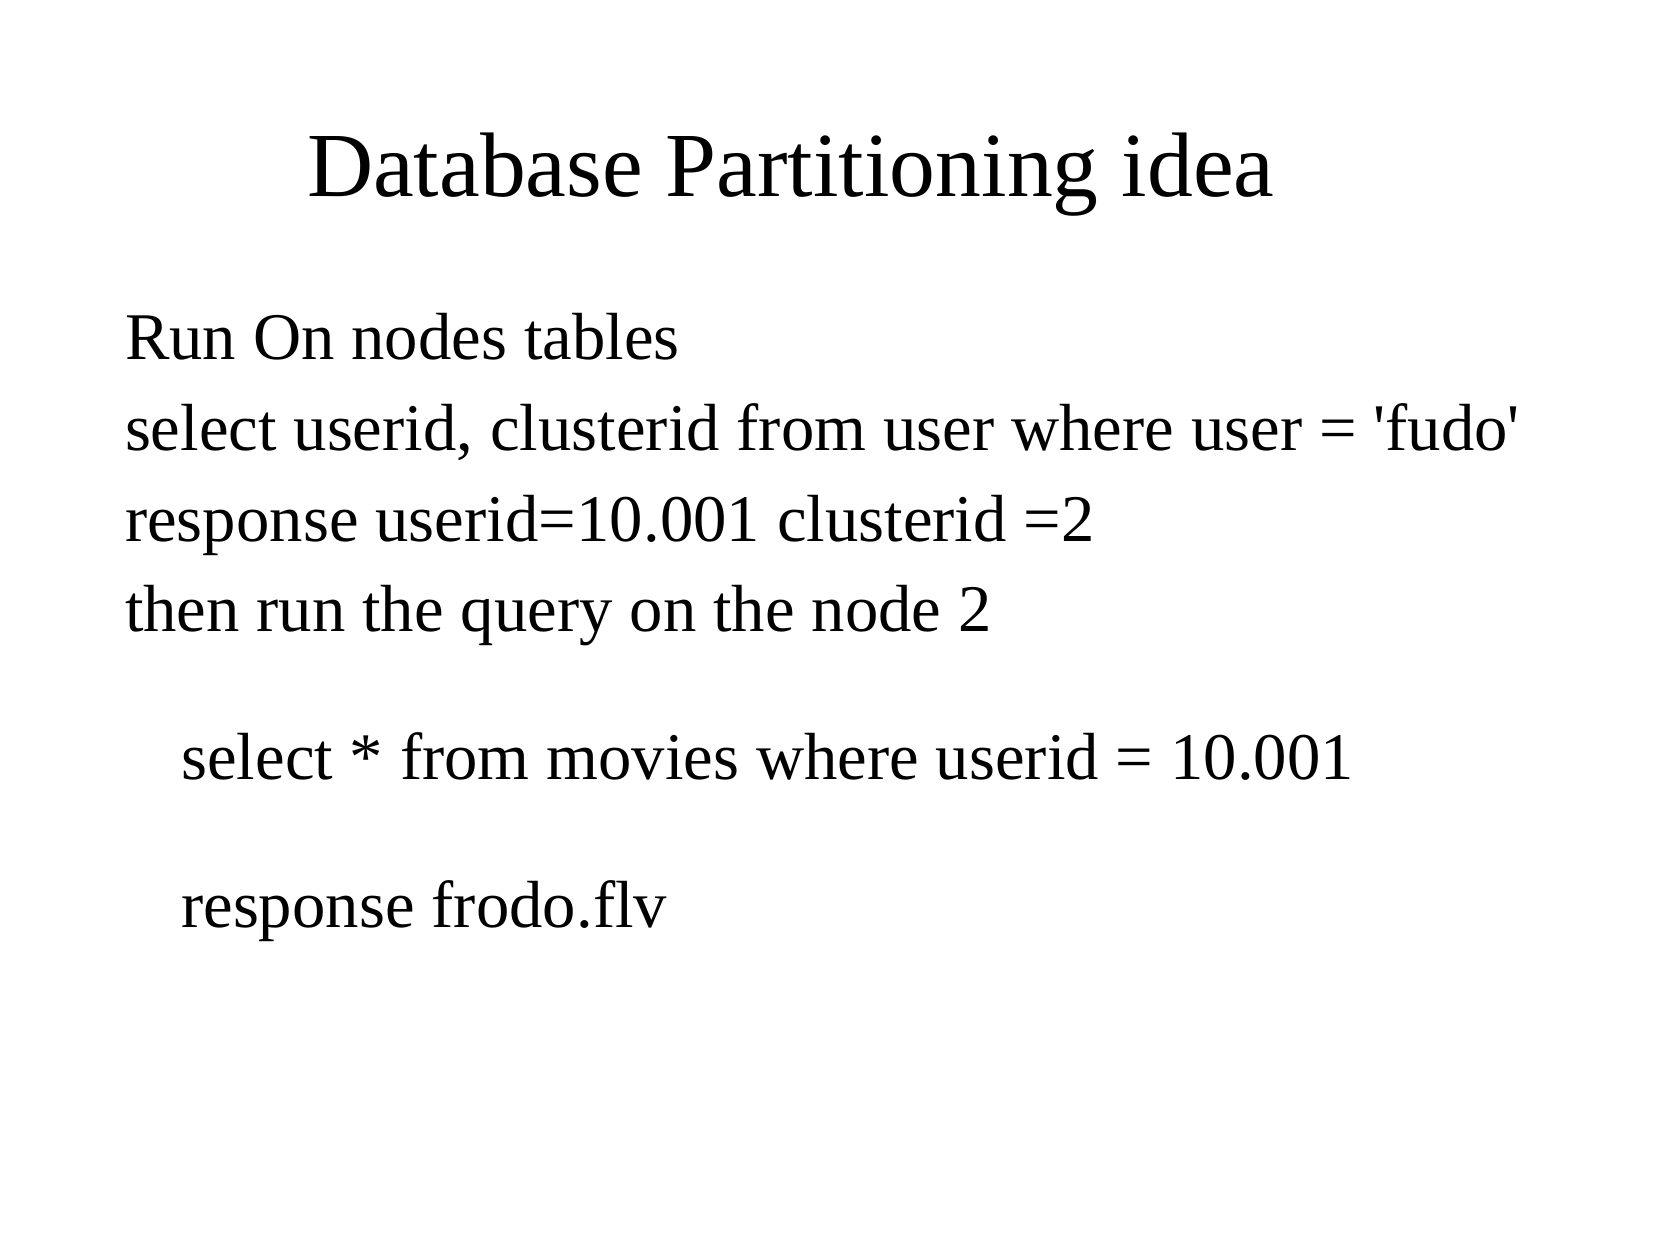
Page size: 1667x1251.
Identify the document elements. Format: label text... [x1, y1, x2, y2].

list Run On nodes tables select userid, clusterid from user where user = 'fudo' response userid=10.001 clusterid =2 then run the query on the node 2 select * from movies where userid = 10.001 response frodo.flv [124, 300, 1542, 1251]
title Database Partitioning idea [83, 68, 1501, 263]
